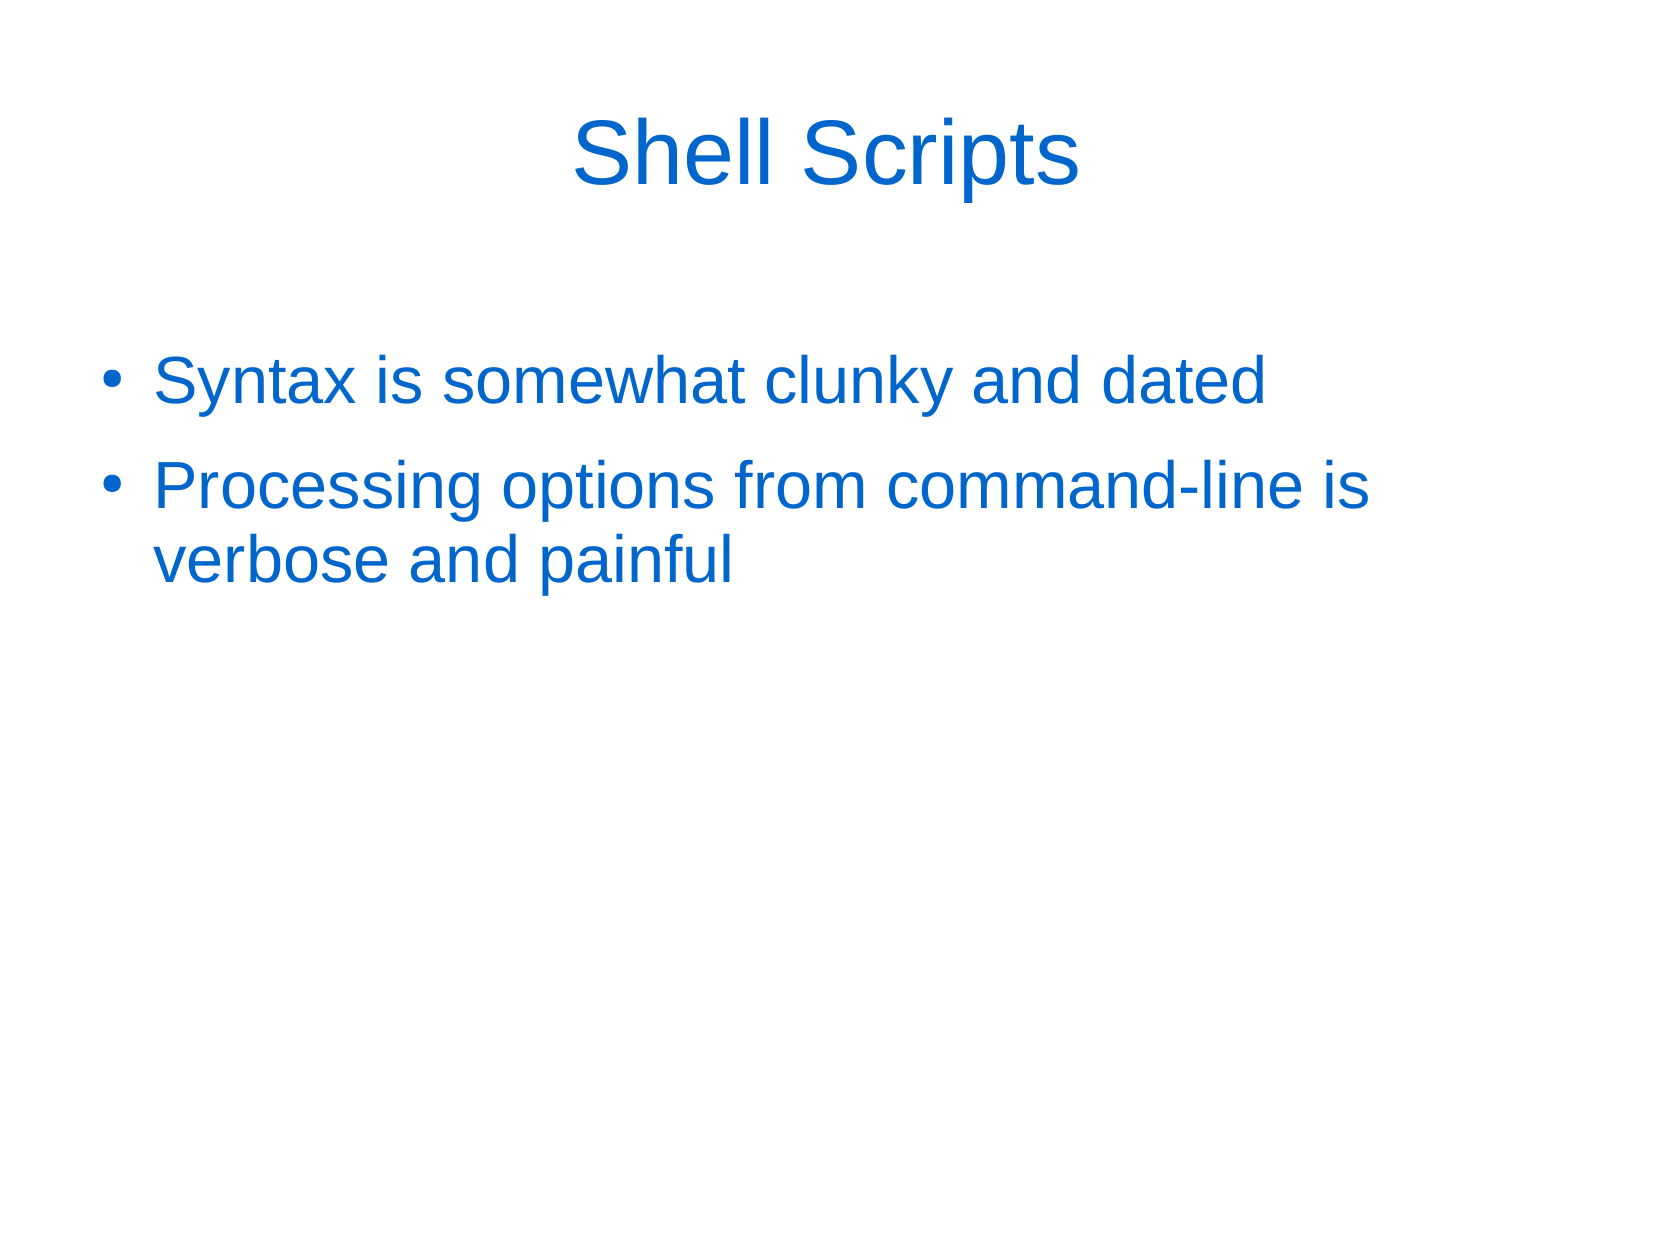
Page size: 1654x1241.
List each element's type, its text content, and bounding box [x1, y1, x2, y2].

title Shell Scripts [82, 49, 1571, 257]
list Syntax is somewhat clunky and dated Processing options from command-line is verbose and painful [82, 343, 1571, 1063]
